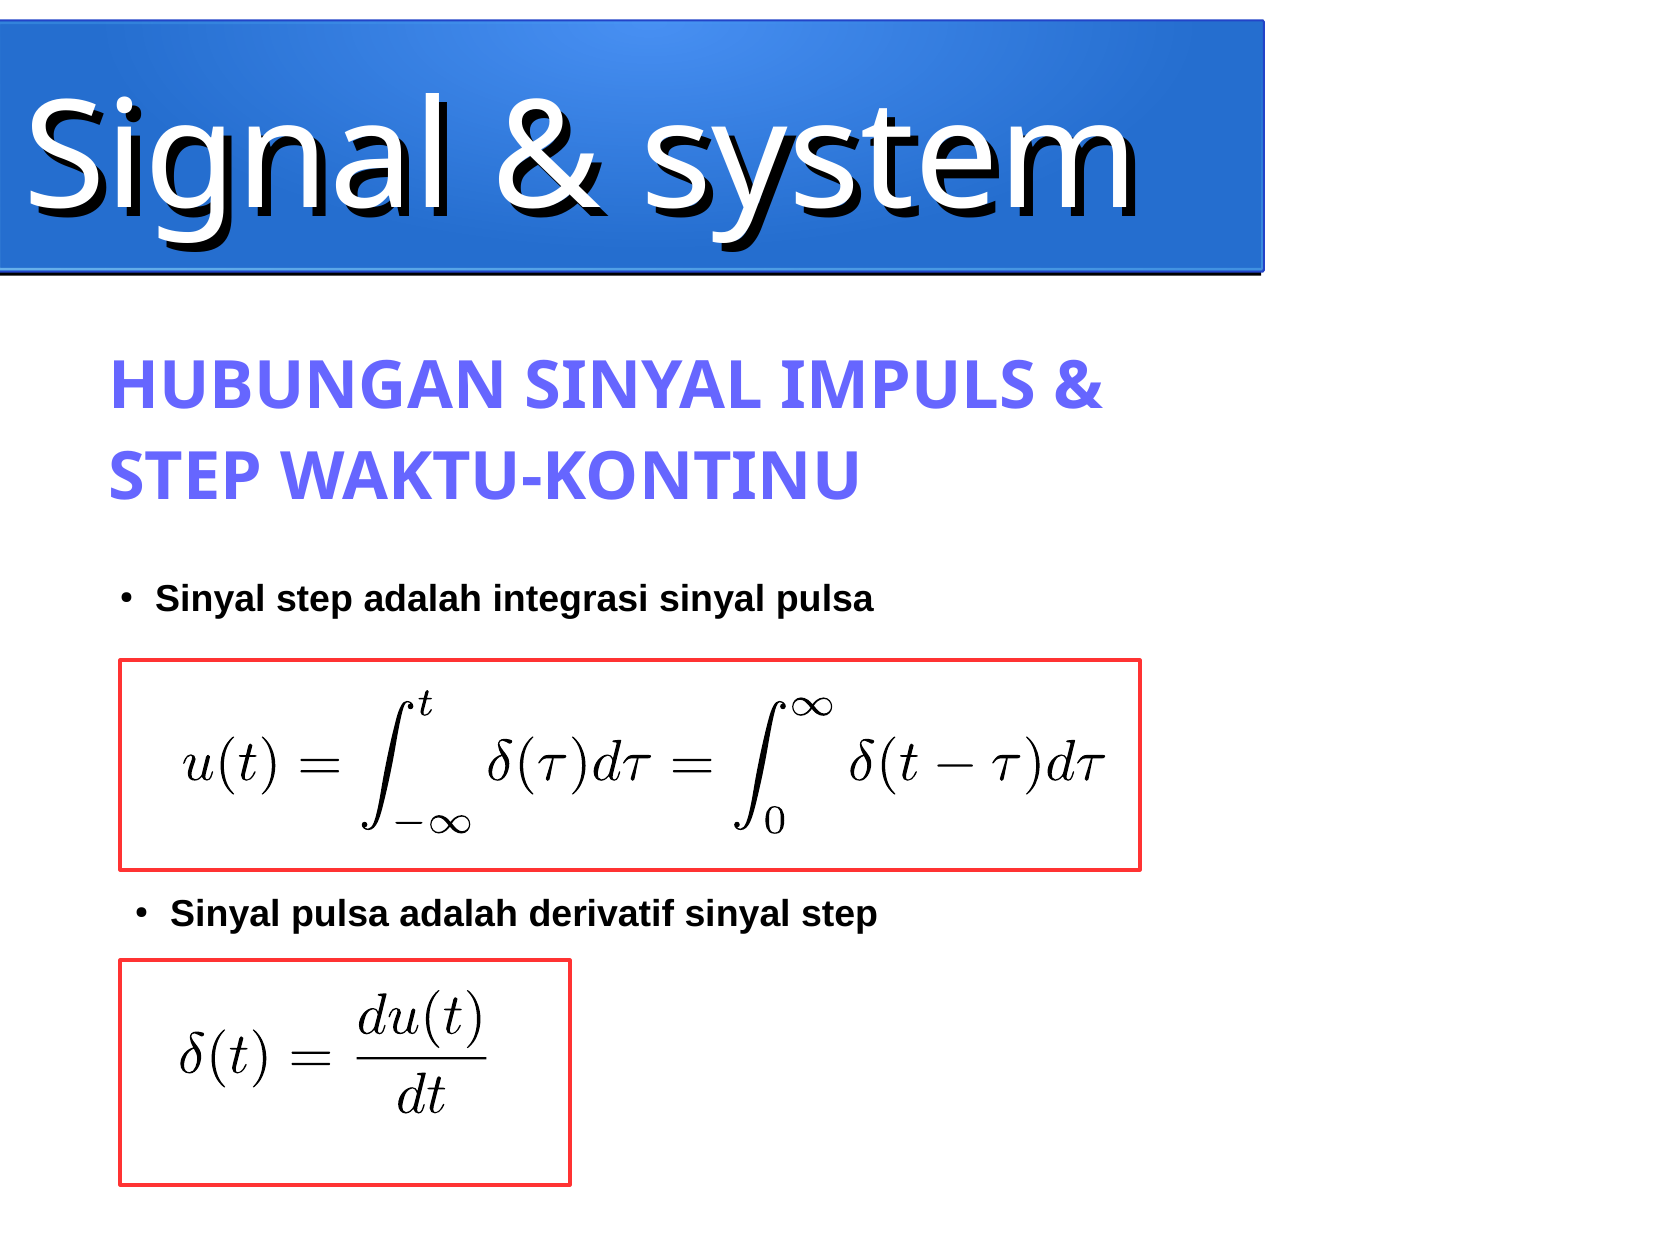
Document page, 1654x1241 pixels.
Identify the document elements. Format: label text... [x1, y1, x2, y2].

text_box HUBUNGAN SINYAL IMPULS & STEP WAKTU-KONTINU [93, 330, 1291, 501]
text_box Sinyal step adalah integrasi sinyal pulsa [105, 570, 900, 627]
text_box [177, 990, 487, 1114]
text_box Sinyal pulsa adalah derivatif sinyal step [120, 885, 894, 942]
title Signal & system [23, 0, 1323, 325]
text_box [181, 690, 1108, 838]
